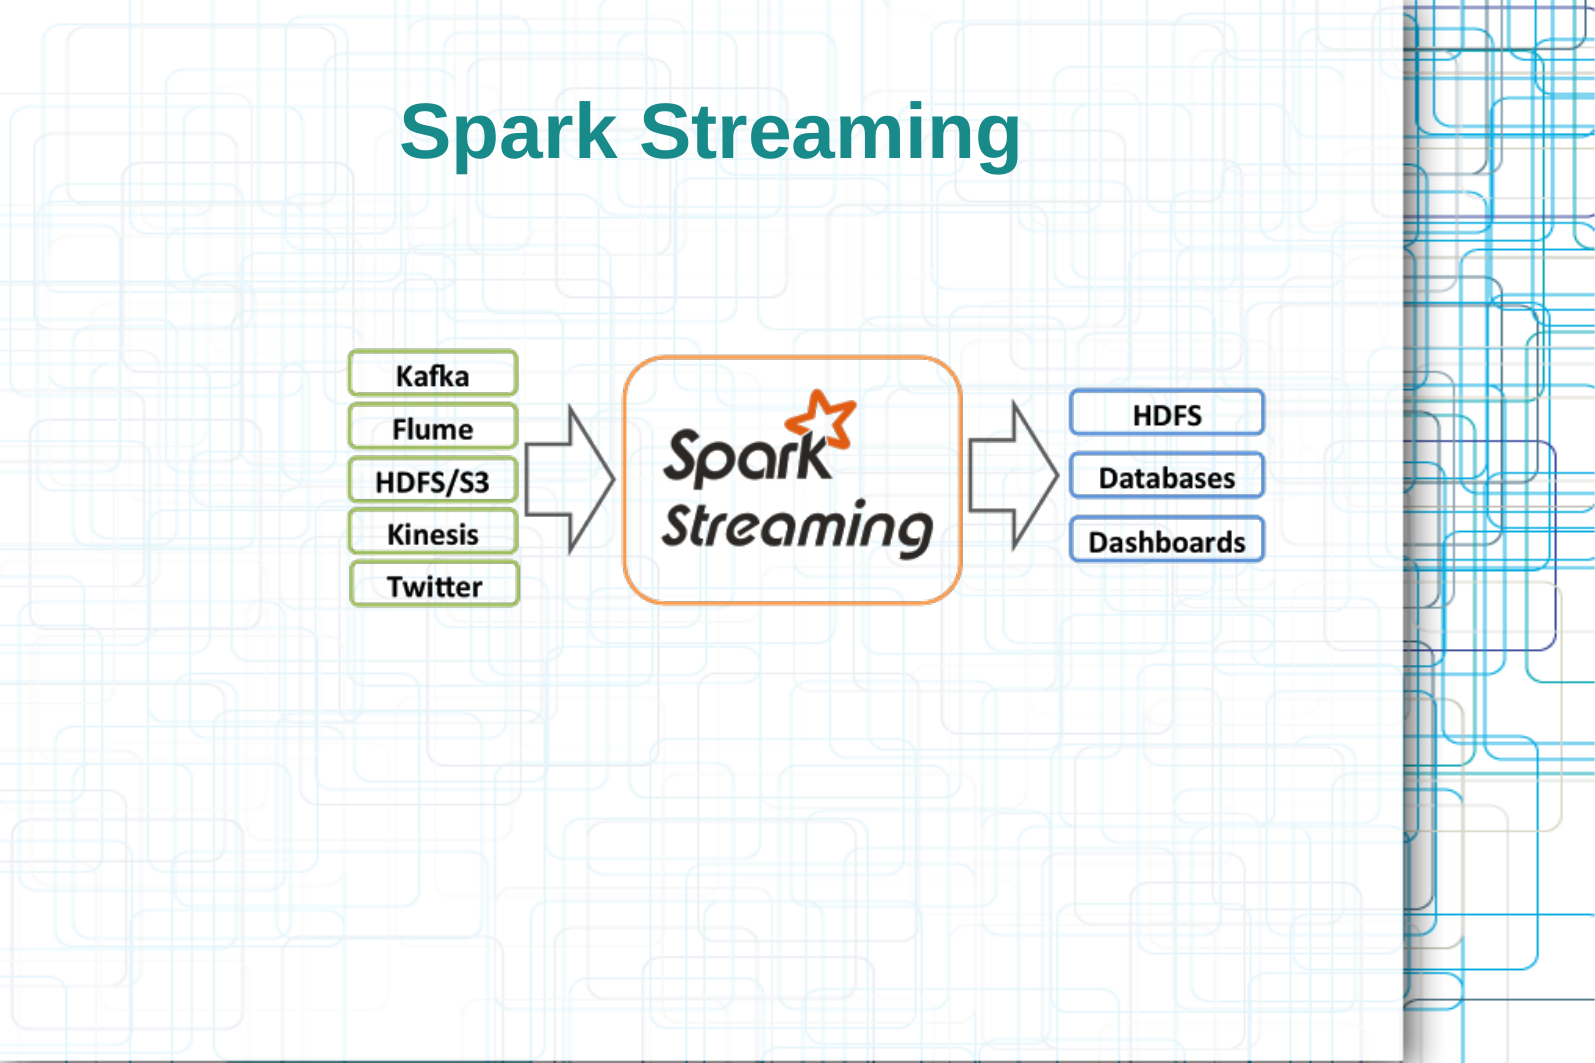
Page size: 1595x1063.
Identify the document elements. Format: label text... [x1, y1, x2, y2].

subtitle [79, 248, 1367, 951]
title Spark Streaming [56, 42, 1367, 220]
picture [0, 0, 1595, 1063]
